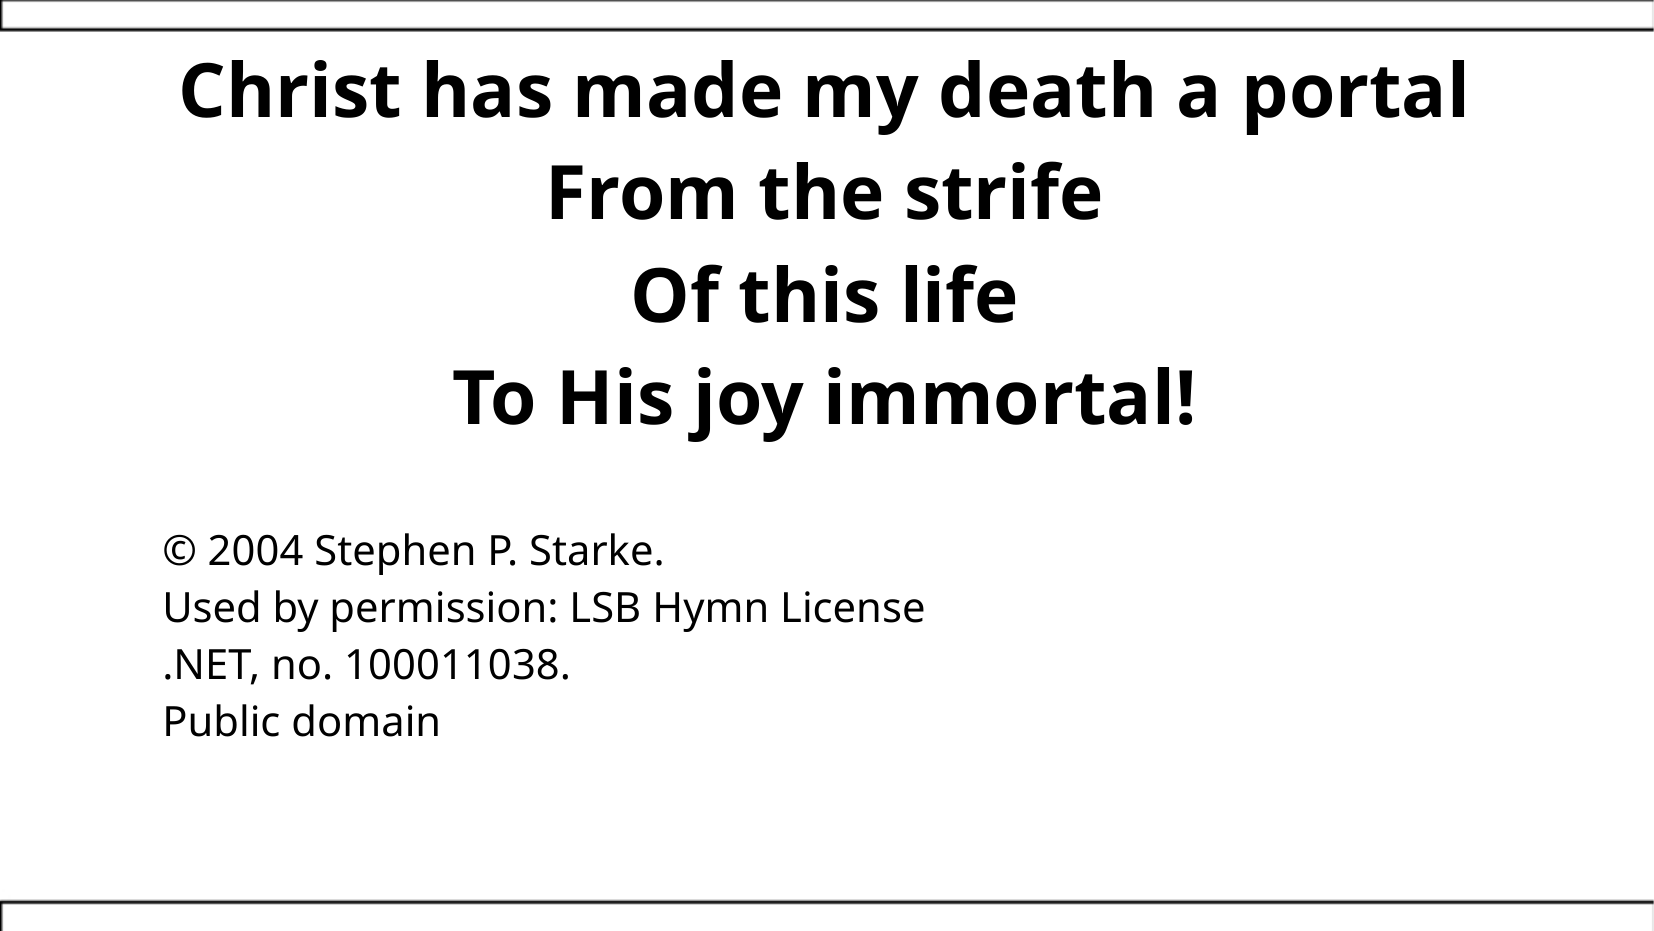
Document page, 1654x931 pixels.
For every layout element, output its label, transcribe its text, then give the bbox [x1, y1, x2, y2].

picture [0, 0, 1654, 931]
text_box Christ has made my death a portal From the strife Of this life To His joy immortal! © 2004 Stephen P. Starke. Used by permission: LSB Hymn License .NET, no. 100011038. Public domain [75, 30, 1576, 878]
